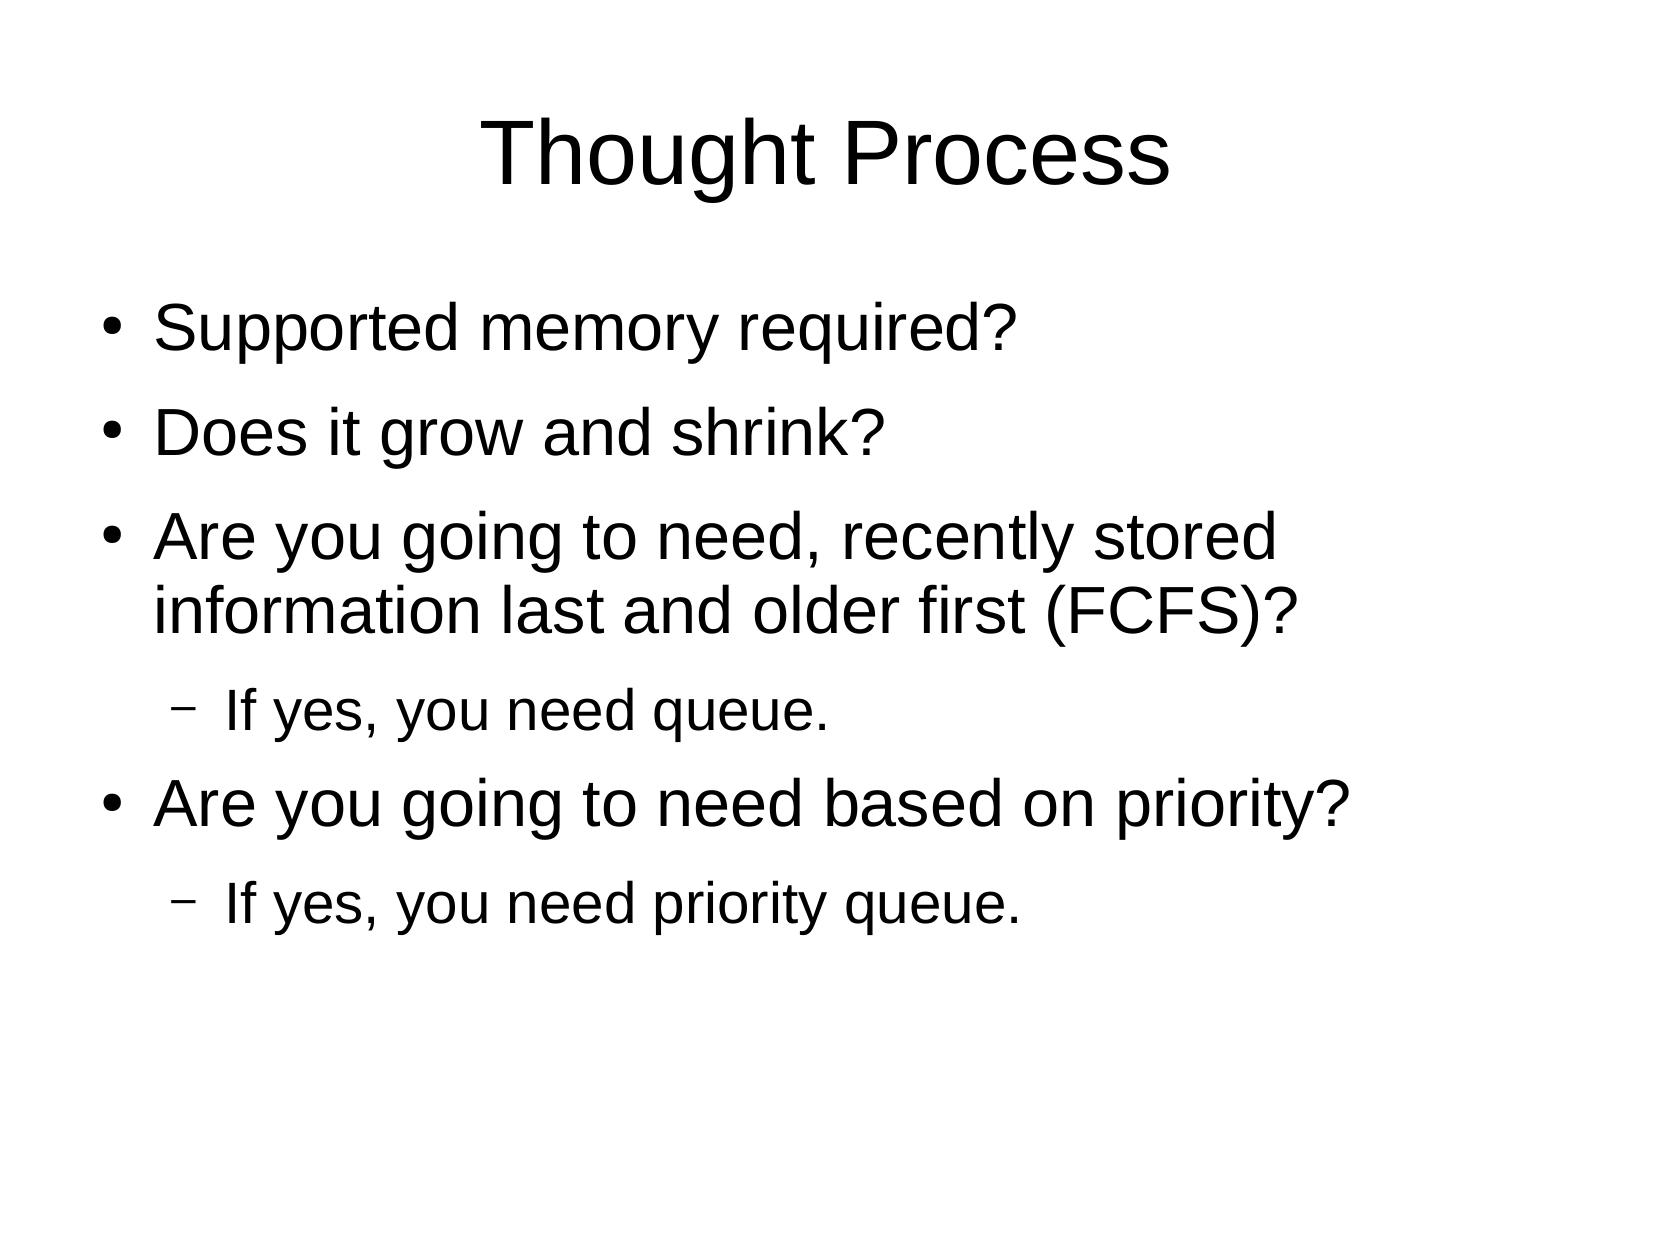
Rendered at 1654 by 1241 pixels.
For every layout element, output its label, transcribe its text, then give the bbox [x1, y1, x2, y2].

list Supported memory required? Does it grow and shrink? Are you going to need, recently stored information last and older first (FCFS)? If yes, you need queue. Are you going to need based on priority? If yes, you need priority queue. [82, 290, 1571, 1010]
title Thought Process [82, 49, 1571, 257]
